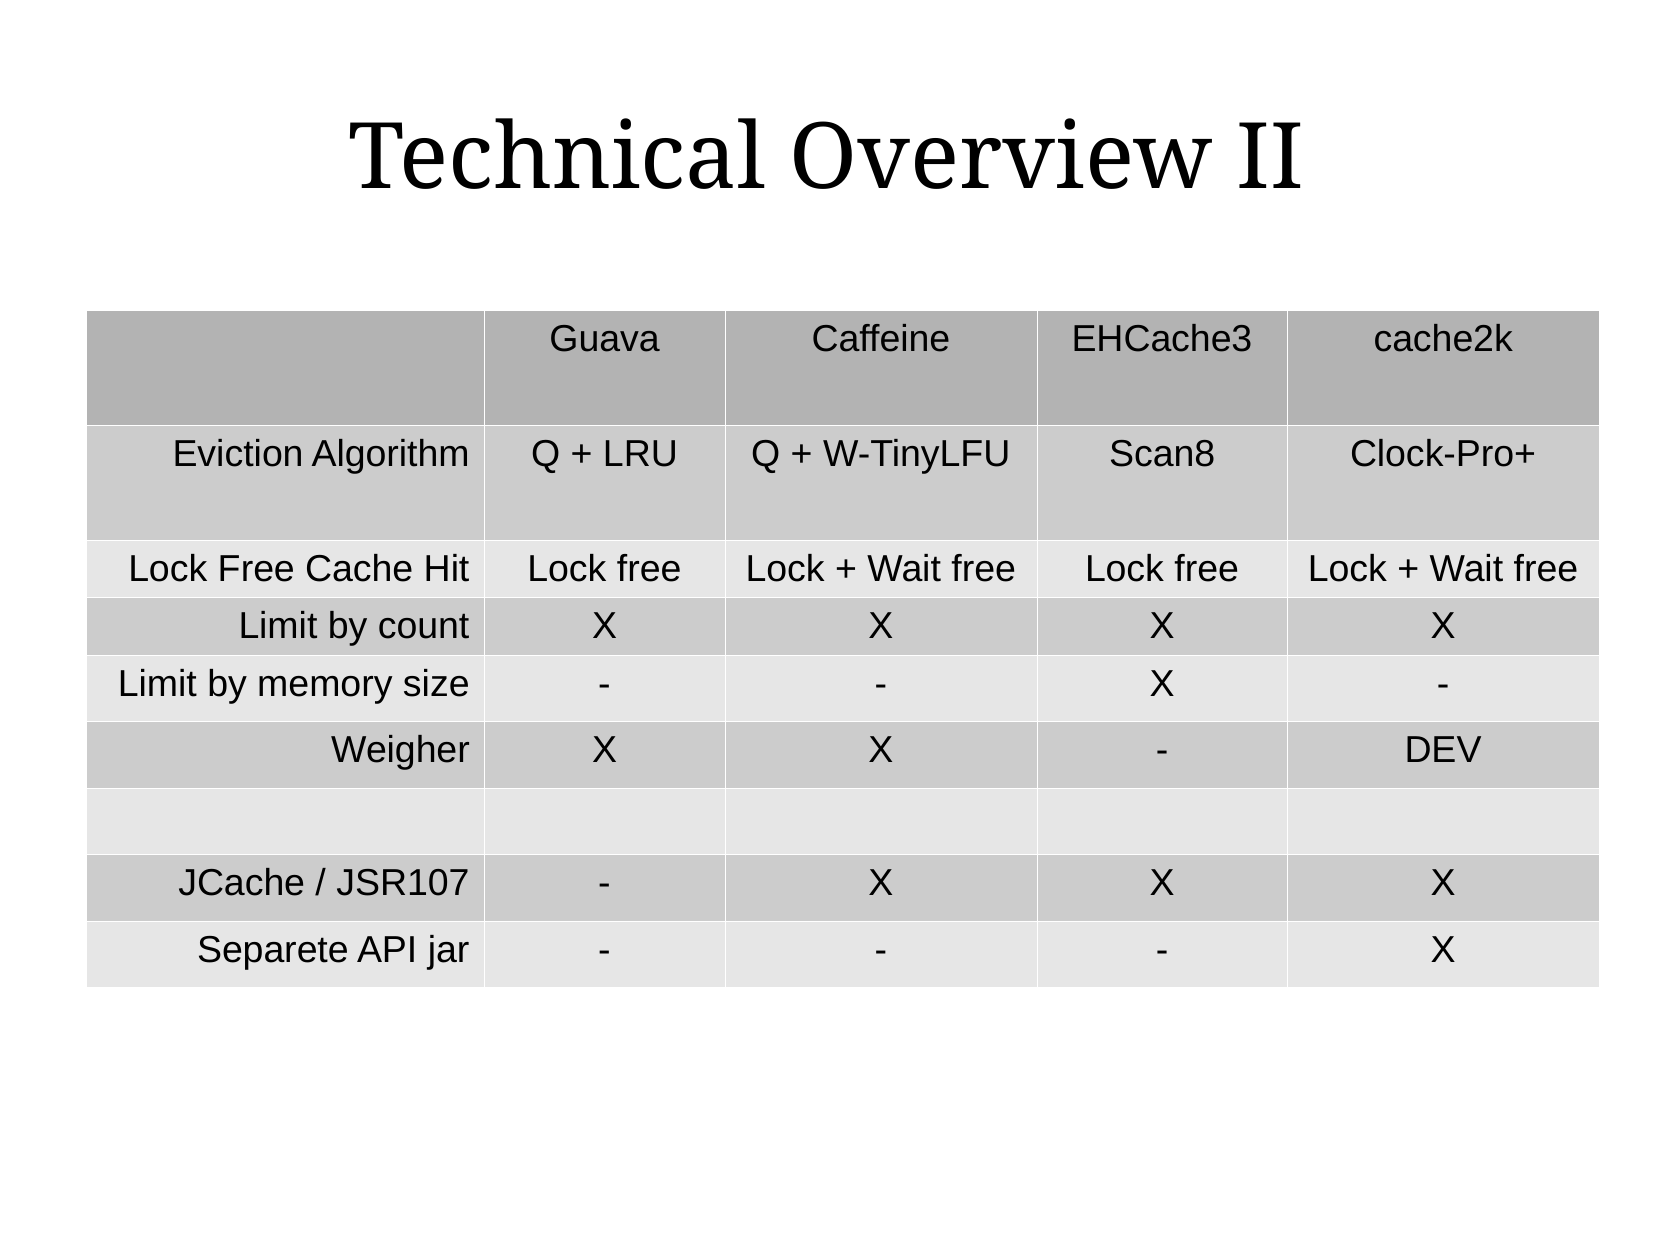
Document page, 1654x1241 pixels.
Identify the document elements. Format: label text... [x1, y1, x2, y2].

table_cell - [1038, 722, 1287, 788]
table_cell X [726, 598, 1037, 655]
table_cell X [485, 598, 725, 655]
table_cell - [1288, 656, 1599, 721]
table_cell X [485, 722, 725, 788]
table_cell Separete API jar [87, 922, 484, 987]
title Technical Overview II [82, 49, 1571, 257]
table_cell [87, 789, 484, 854]
table_cell Q + W-TinyLFU [726, 426, 1037, 540]
table_cell Scan8 [1038, 426, 1287, 540]
table_header cache2k [1288, 311, 1599, 425]
table_header Caffeine [726, 311, 1037, 425]
table_header EHCache3 [1038, 311, 1287, 425]
table_cell X [1038, 598, 1287, 655]
table_cell X [1288, 598, 1599, 655]
table_cell X [1288, 855, 1599, 921]
table_cell [1288, 789, 1599, 854]
table_cell X [1288, 922, 1599, 987]
table_cell X [1038, 656, 1287, 721]
table_cell - [1038, 922, 1287, 987]
table_header [87, 311, 484, 425]
table_cell - [726, 656, 1037, 721]
table_cell [485, 789, 725, 854]
table_cell Clock-Pro+ [1288, 426, 1599, 540]
table_cell JCache / JSR107 [87, 855, 484, 921]
table_cell - [726, 922, 1037, 987]
table_cell X [726, 855, 1037, 921]
table_cell DEV [1288, 722, 1599, 788]
table_cell Q + LRU [485, 426, 725, 540]
table_cell Lock Free Cache Hit [87, 541, 484, 597]
table_cell Lock free [485, 541, 725, 597]
table_cell Lock + Wait free [1288, 541, 1599, 597]
table_cell Lock + Wait free [726, 541, 1037, 597]
table_cell - [485, 855, 725, 921]
table_cell - [485, 656, 725, 721]
table_cell [1038, 789, 1287, 854]
table_cell Eviction Algorithm [87, 426, 484, 540]
table_cell Limit by count [87, 598, 484, 655]
table_cell Limit by memory size [87, 656, 484, 721]
table_cell Lock free [1038, 541, 1287, 597]
table_cell X [1038, 855, 1287, 921]
table_cell - [485, 922, 725, 987]
table_cell [726, 789, 1037, 854]
table_header Guava [485, 311, 725, 425]
table_cell Weigher [87, 722, 484, 788]
table_cell X [726, 722, 1037, 788]
